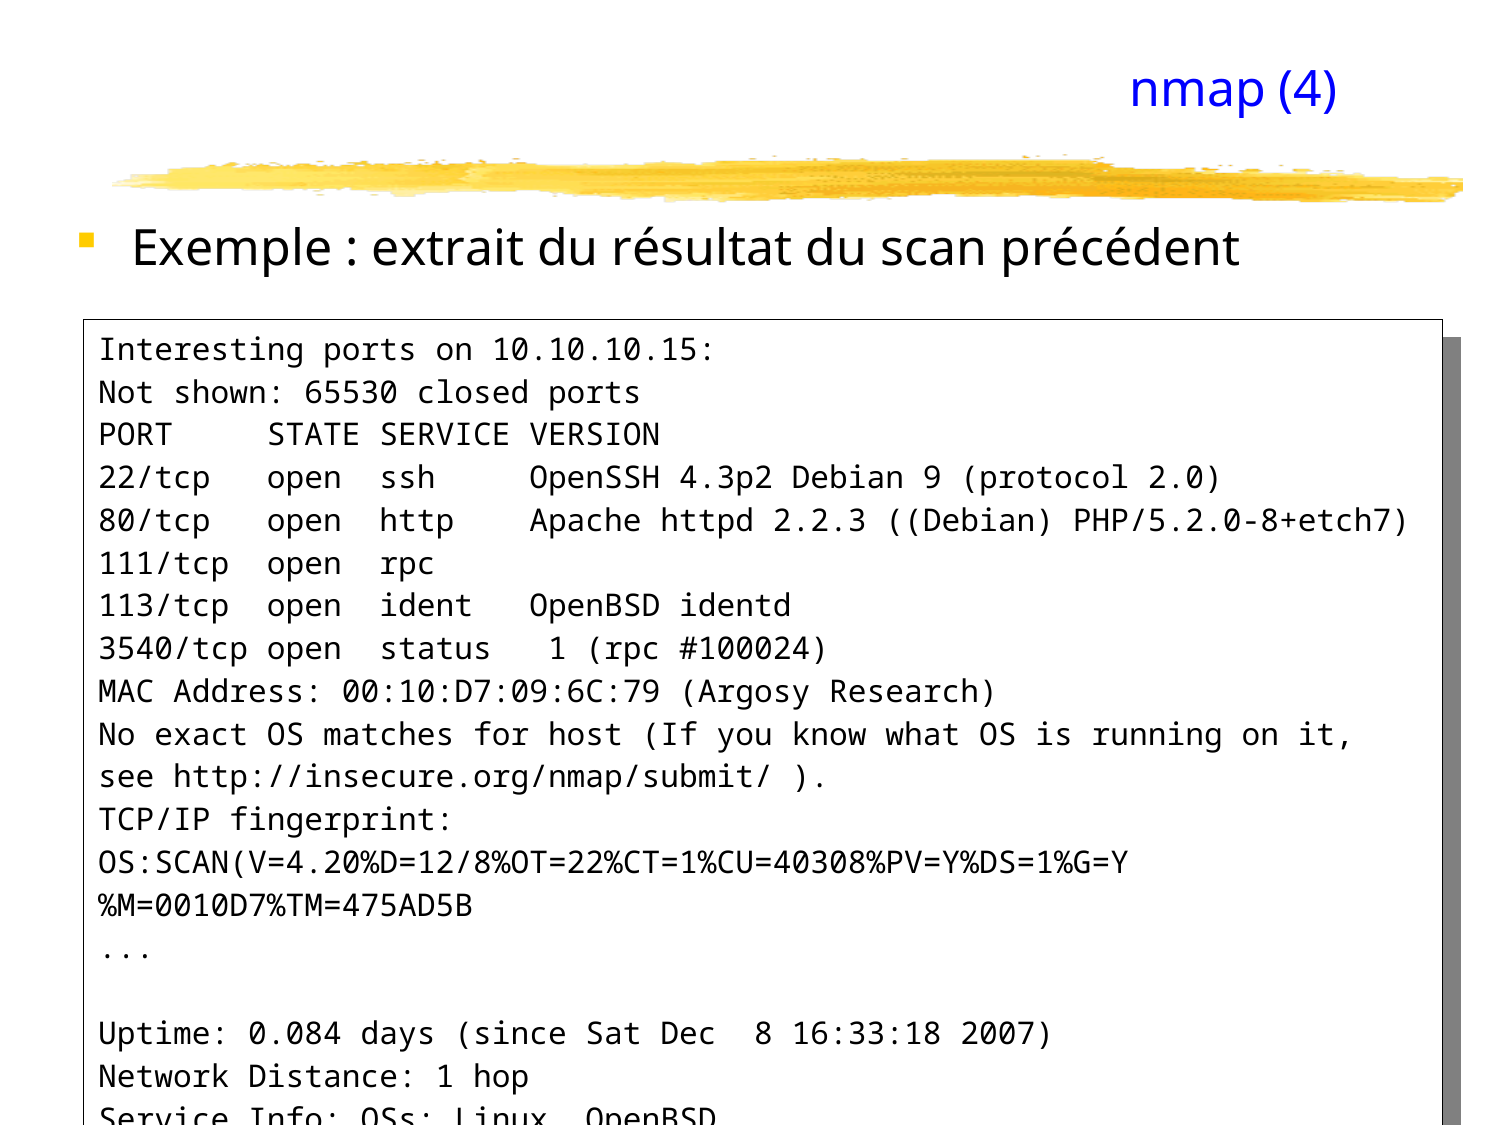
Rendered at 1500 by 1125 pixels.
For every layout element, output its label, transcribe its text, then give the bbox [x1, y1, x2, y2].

text_box Interesting ports on 10.10.10.15: Not shown: 65530 closed ports PORT STATE SERVICE VERSION 22/tcp open ssh OpenSSH 4.3p2 Debian 9 (protocol 2.0) 80/tcp open http Apache httpd 2.2.3 ((Debian) PHP/5.2.0-8+etch7) 111/tcp open rpc 113/tcp open ident OpenBSD identd 3540/tcp open status 1 (rpc #100024) MAC Address: 00:10:D7:09:6C:79 (Argosy Research) No exact OS matches for host (If you know what OS is running on it, see http://insecure.org/nmap/submit/ ). TCP/IP fingerprint: OS:SCAN(V=4.20%D=12/8%OT=22%CT=1%CU=40308%PV=Y%DS=1%G=Y%M=0010D7%TM=475AD5B ... Uptime: 0.084 days (since Sat Dec 8 16:33:18 2007) Network Distance: 1 hop Service Info: OSs: Linux, OpenBSD [83, 319, 1443, 1047]
list Exemple : extrait du résultat du scan précédent [75, 212, 1417, 1011]
picture [112, 149, 1463, 213]
title nmap (4) [62, 37, 1338, 138]
